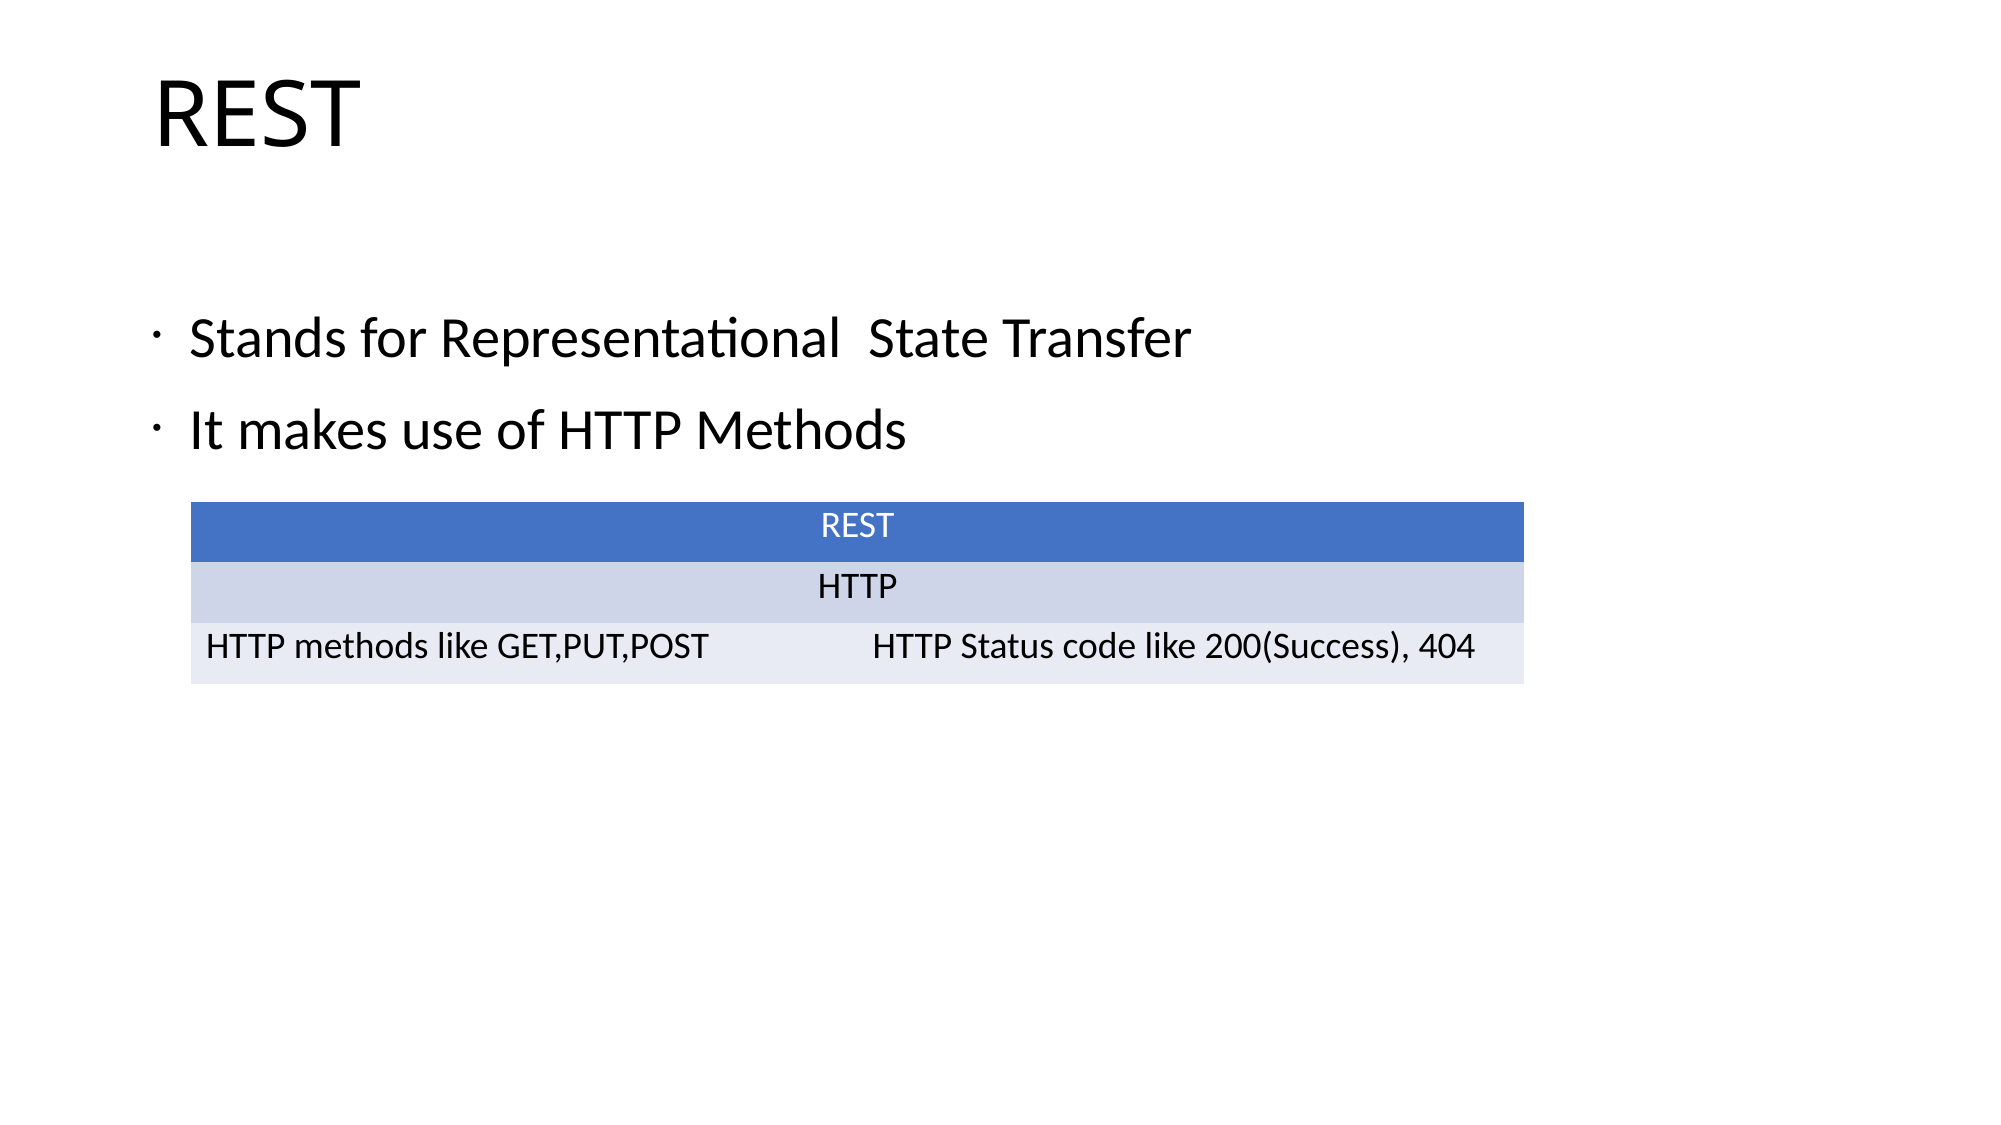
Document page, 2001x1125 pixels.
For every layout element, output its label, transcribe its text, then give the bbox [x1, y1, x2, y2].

table_cell HTTP [191, 562, 1524, 623]
list Stands for Representational State Transfer It makes use of HTTP Methods [137, 299, 1863, 1014]
table_cell HTTP Status code like 200(Success), 404 [858, 623, 1524, 684]
table_header REST [191, 502, 1524, 562]
table_cell HTTP methods like GET,PUT,POST [191, 623, 858, 684]
title REST [137, 59, 1863, 278]
